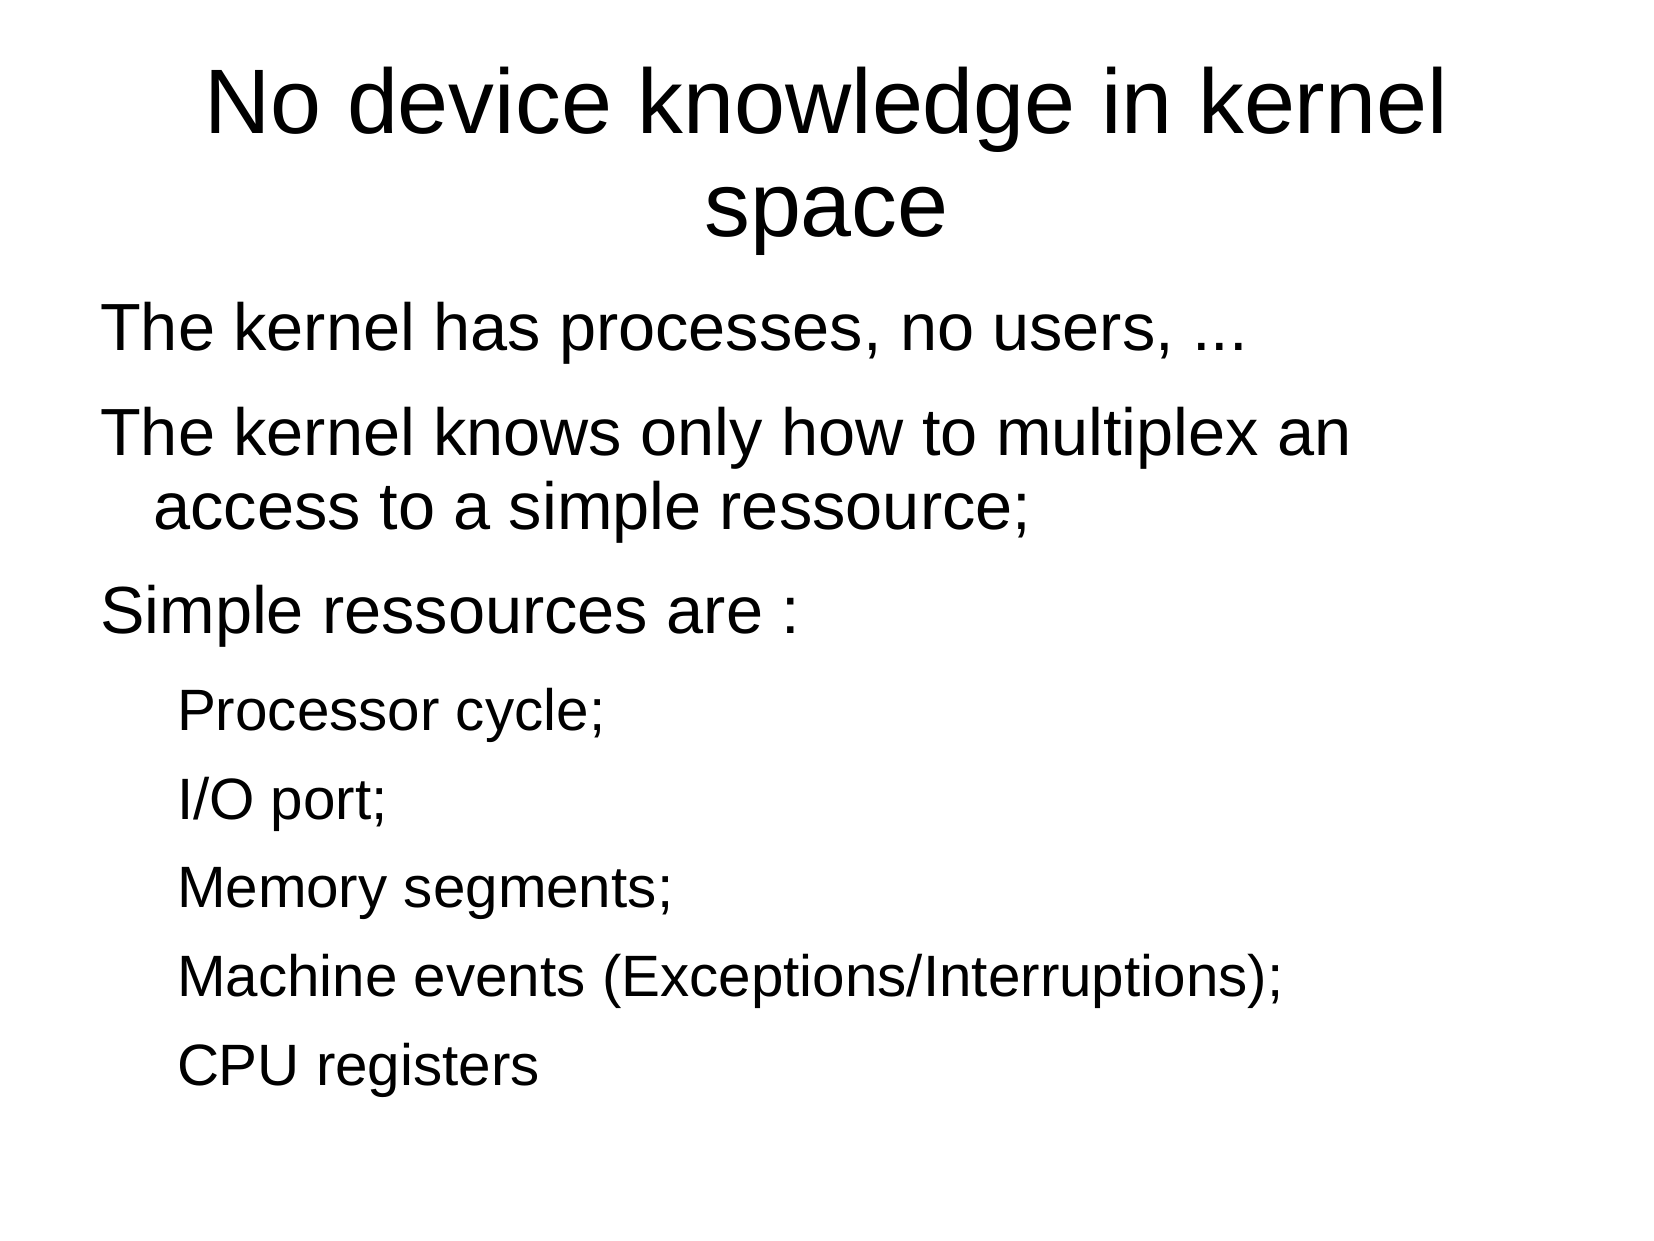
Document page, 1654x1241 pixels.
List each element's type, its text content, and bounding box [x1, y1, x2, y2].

title No device knowledge in kernel space [82, 50, 1571, 256]
list The kernel has processes, no users, ... The kernel knows only how to multiplex an access to a simple ressource; Simple ressources are : Processor cycle; I/O port; Memory segments; Machine events (Exceptions/Interruptions); CPU registers [82, 290, 1571, 1096]
